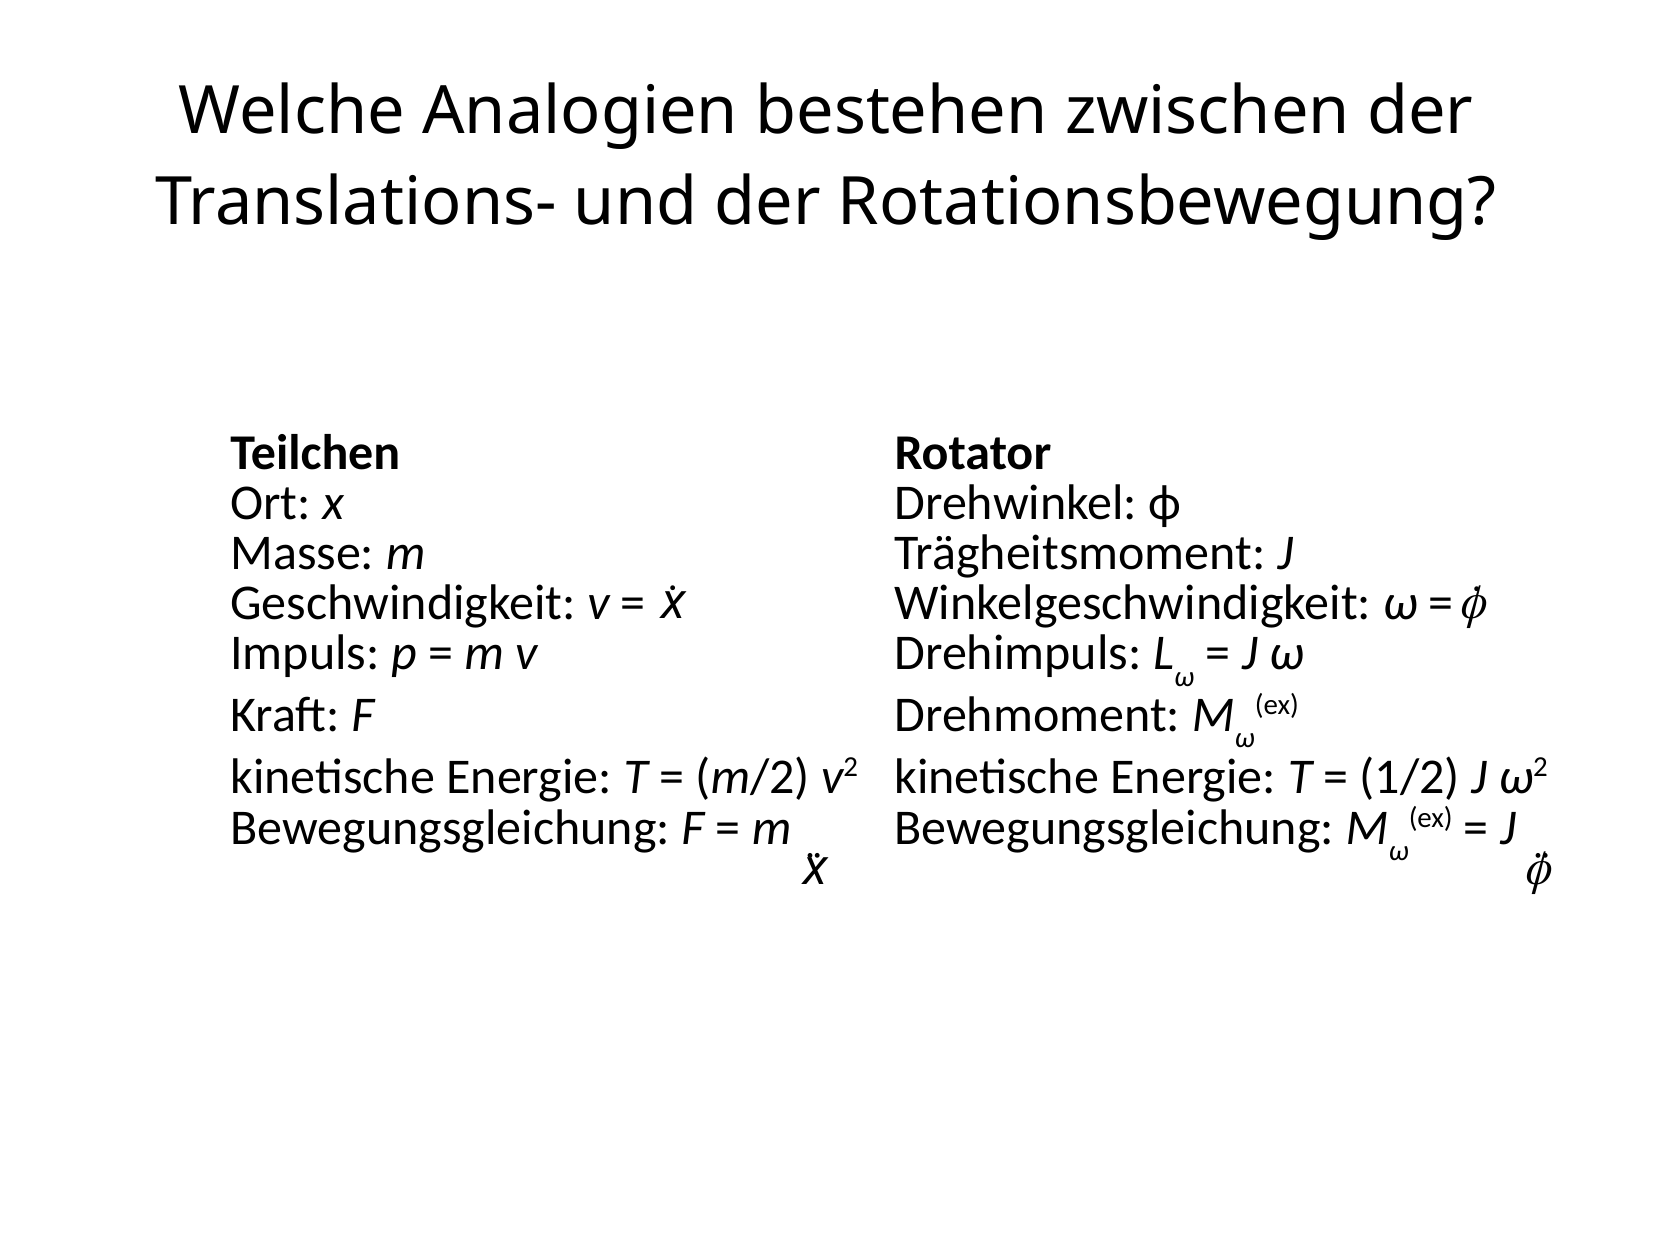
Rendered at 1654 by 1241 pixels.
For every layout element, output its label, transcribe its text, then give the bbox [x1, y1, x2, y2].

subtitle Teilchen Rotator Ort: x Drehwinkel: ϕ Masse: m Trägheitsmoment: J Geschwindigkeit: v = Winkelgeschwindigkeit: ω = Impuls: p = m v Drehimpuls: Lω = J ω Kraft: F Drehmoment: Mω(ex) kinetische Energie: T = (m/2) v2 kinetische Energie: T = (1/2) J ω2 Bewegungsgleichung: F = m Bewegungsgleichung: Mω(ex) = J [82, 290, 1571, 1010]
chart [1516, 850, 1566, 898]
chart [1451, 584, 1501, 632]
title Welche Analogien bestehen zwischen der Translations- und der Rotationsbewegung? [82, 49, 1571, 257]
chart [793, 837, 837, 899]
chart [651, 571, 695, 633]
